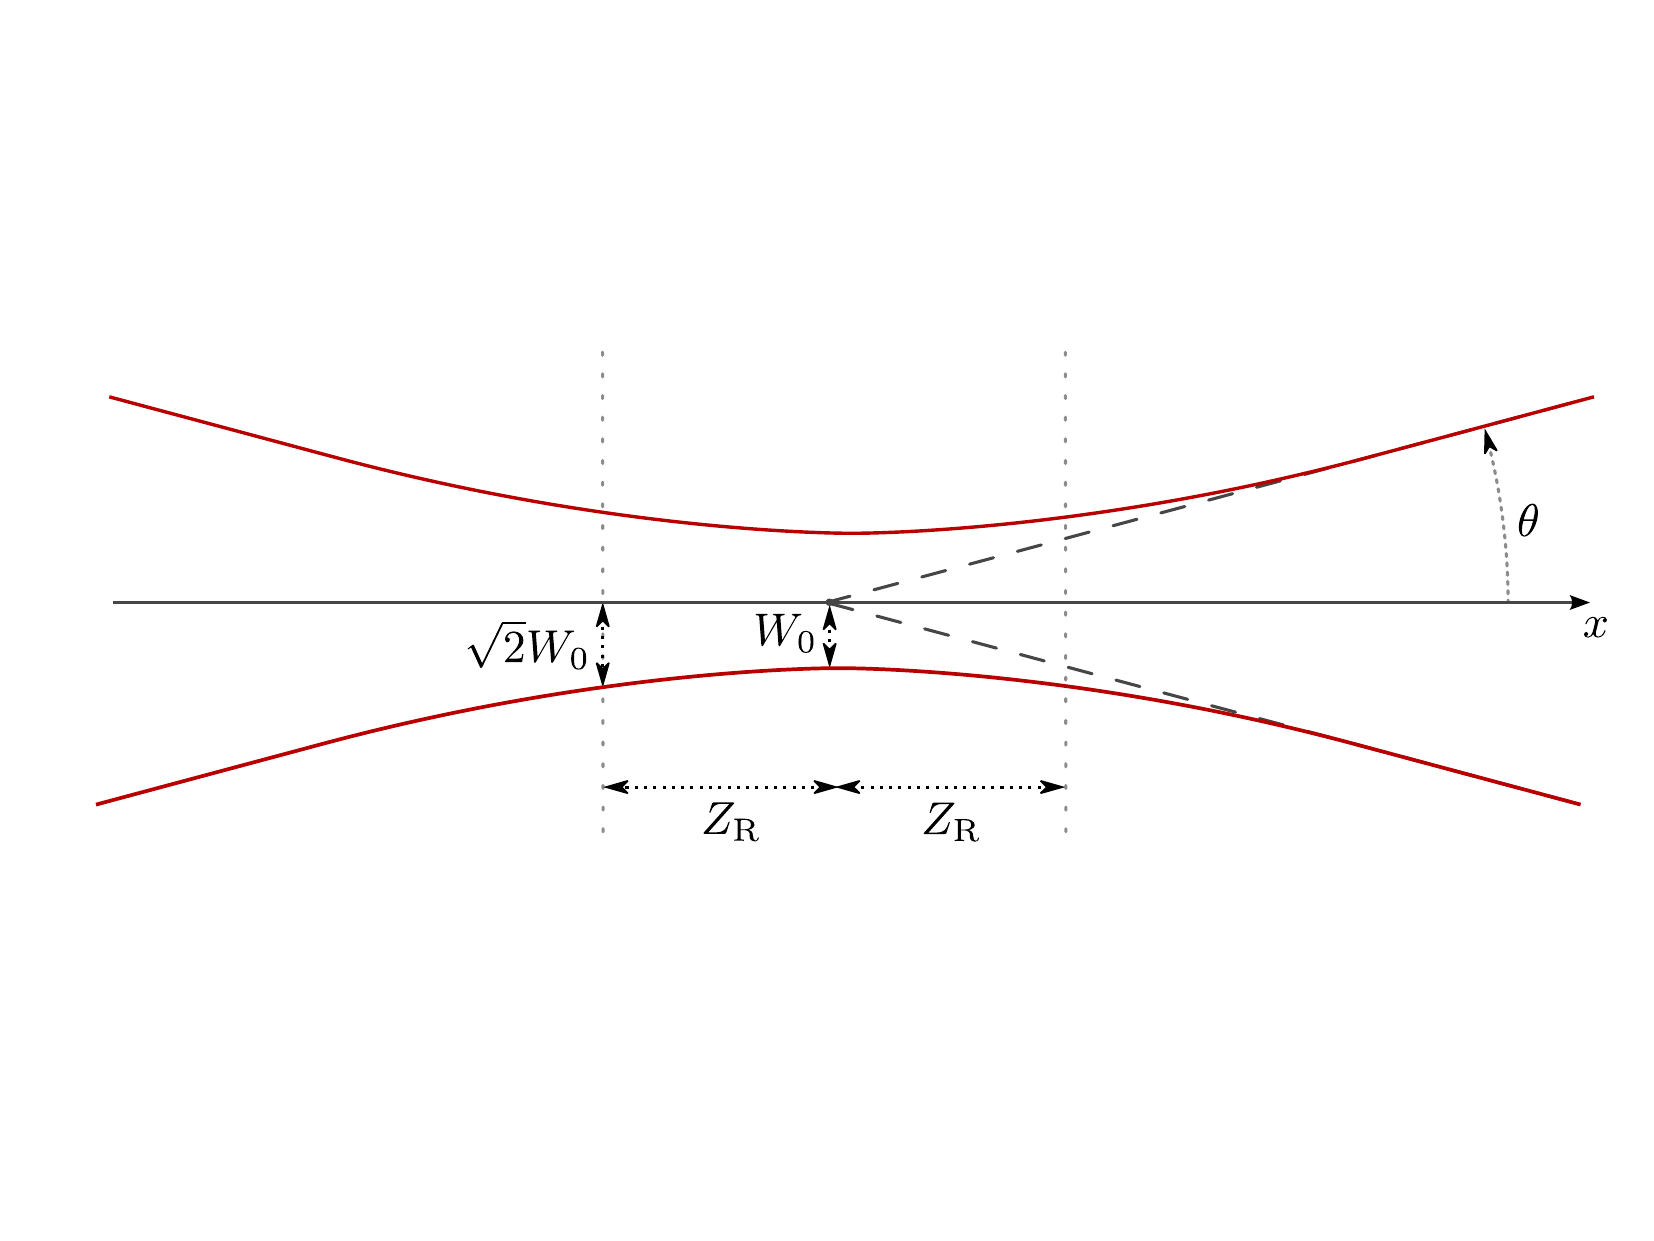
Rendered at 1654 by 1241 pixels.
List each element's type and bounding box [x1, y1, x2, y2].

picture [75, 330, 1636, 860]
